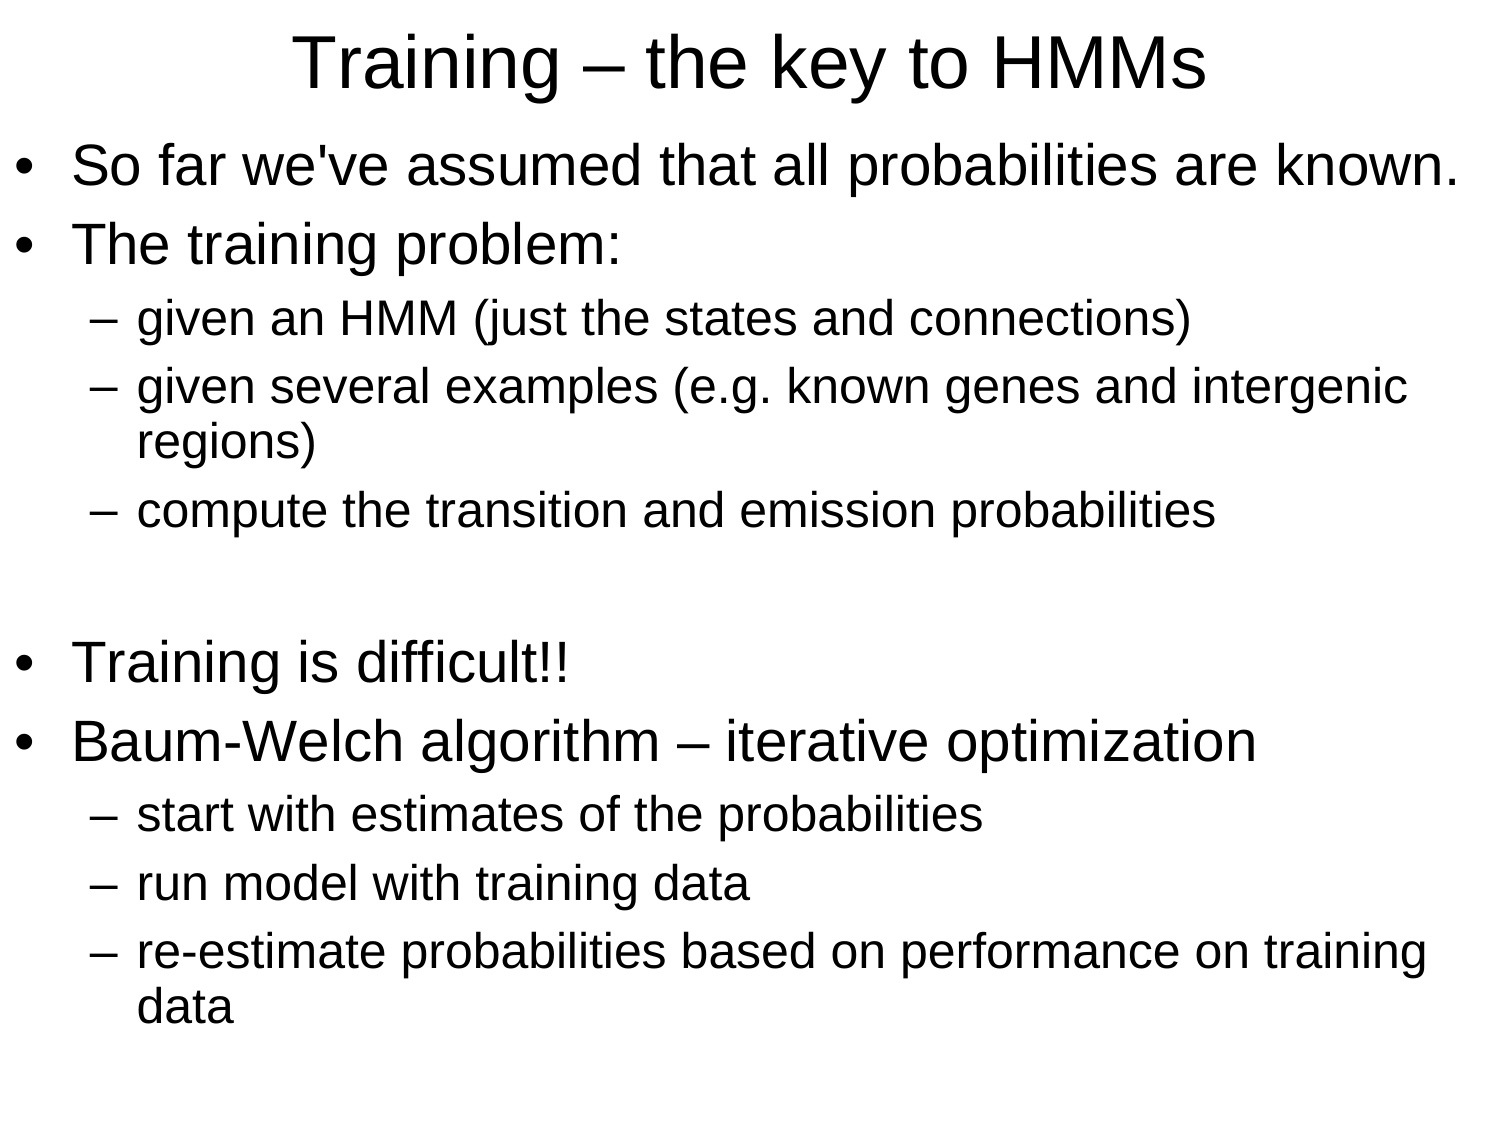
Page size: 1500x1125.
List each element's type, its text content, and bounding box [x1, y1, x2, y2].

list So far we've assumed that all probabilities are known. The training problem: given an HMM (just the states and connections) given several examples (e.g. known genes and intergenic regions) compute the transition and emission probabilities Training is difficult!! Baum-Welch algorithm – iterative optimization start with estimates of the probabilities run model with training data re-estimate probabilities based on performance on training data [0, 124, 1500, 1125]
title Training – the key to HMMs [0, 12, 1500, 113]
